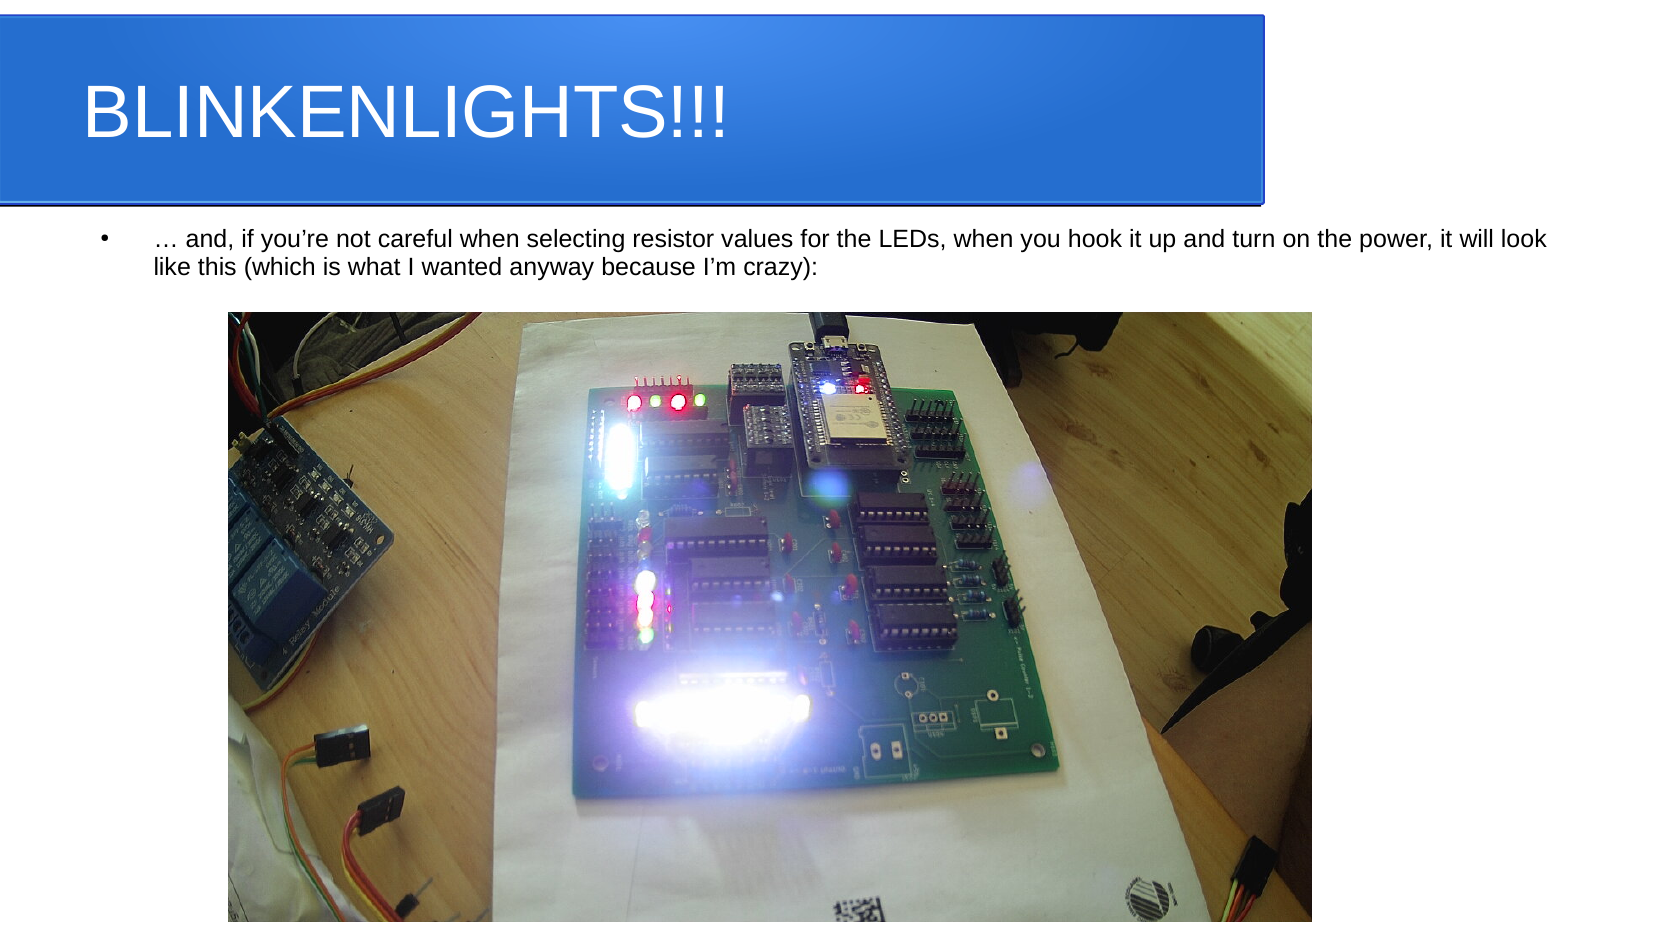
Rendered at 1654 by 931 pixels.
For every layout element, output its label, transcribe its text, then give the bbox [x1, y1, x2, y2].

picture [228, 312, 1312, 922]
list … and, if you’re not careful when selecting resistor values for the LEDs, when you hook it up and turn on the power, it will look like this (which is what I wanted anyway because I’m crazy): [82, 224, 1571, 296]
title BLINKENLIGHTS!!! [82, 35, 1235, 189]
